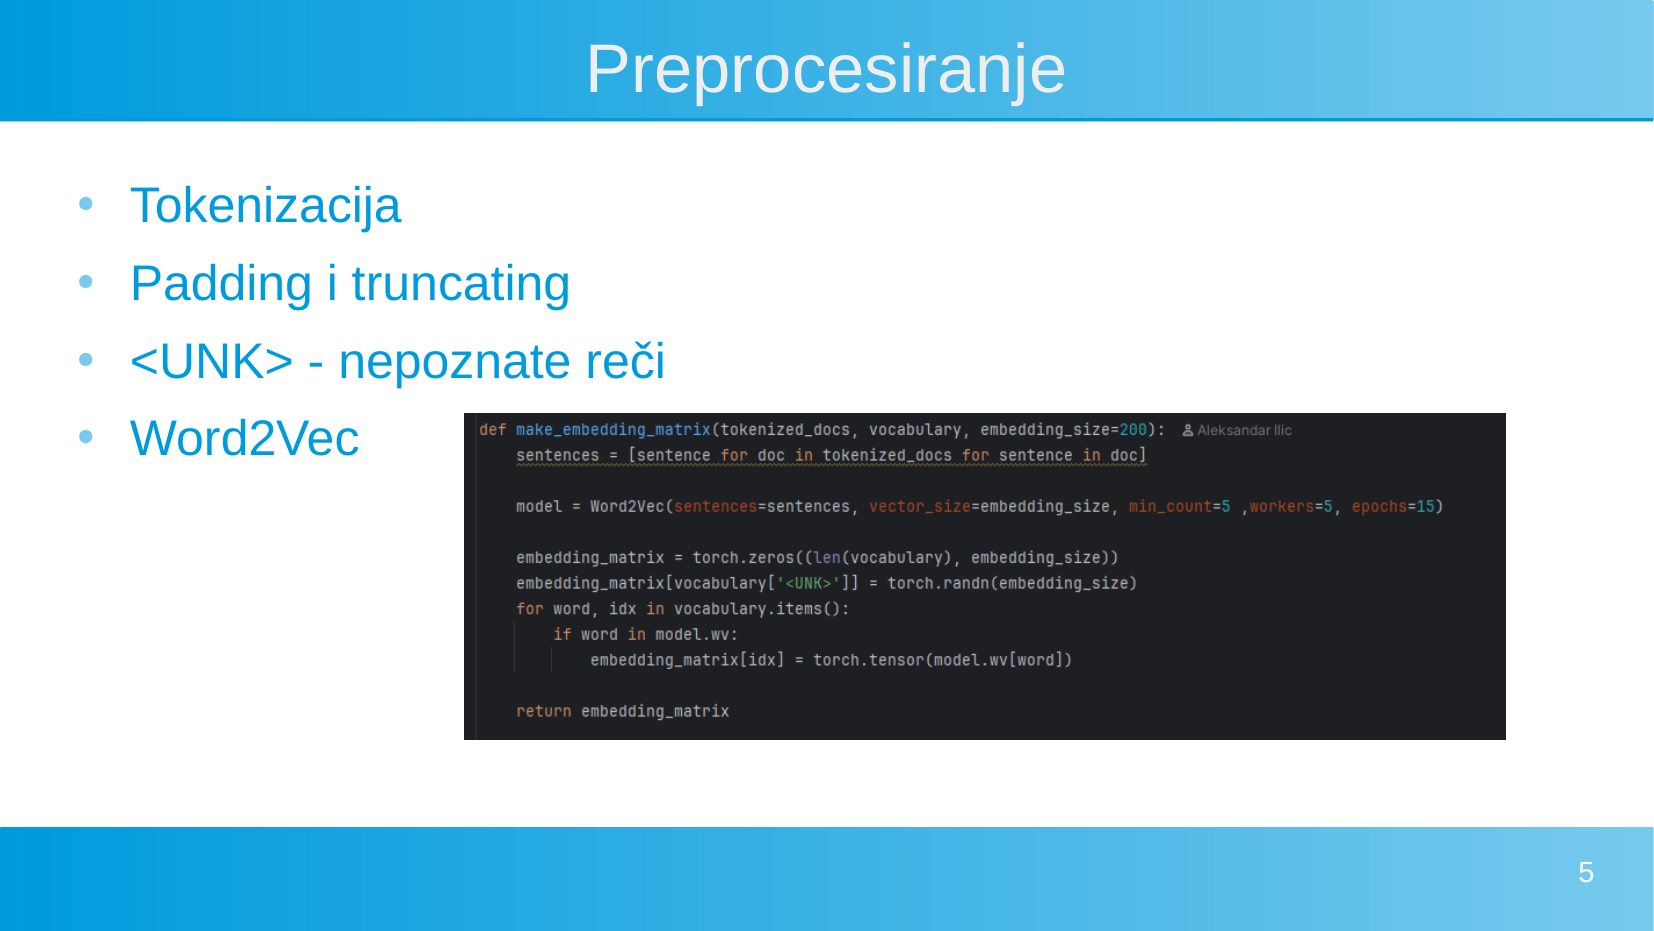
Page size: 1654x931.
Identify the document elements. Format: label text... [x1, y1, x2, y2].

list Tokenizacija Padding i truncating <UNK> - nepoznate reči Word2Vec [59, 177, 1595, 768]
title Preprocesiranje [59, 29, 1595, 108]
picture [464, 413, 1506, 740]
